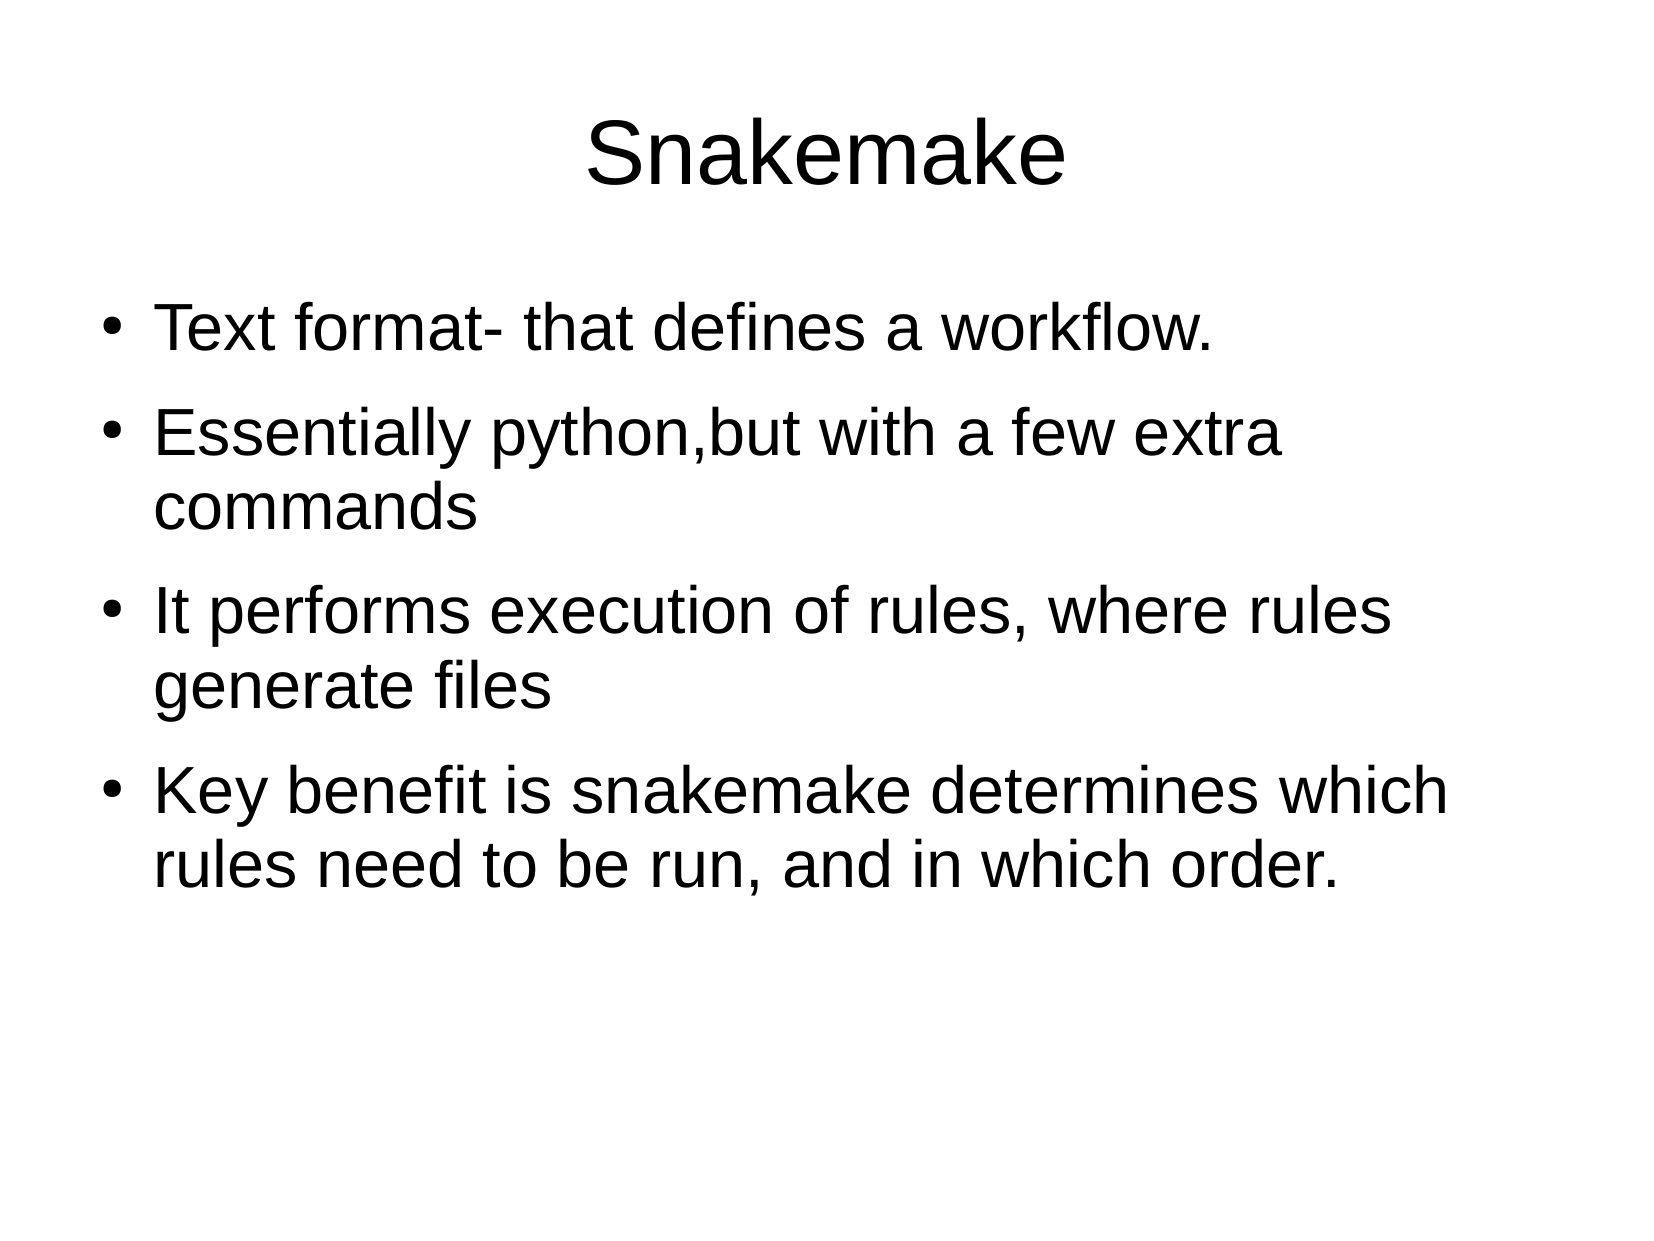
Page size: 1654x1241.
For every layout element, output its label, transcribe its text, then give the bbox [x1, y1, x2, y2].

list Text format- that defines a workflow. Essentially python,but with a few extra commands It performs execution of rules, where rules generate files Key benefit is snakemake determines which rules need to be run, and in which order. [82, 290, 1571, 1010]
title Snakemake [82, 49, 1571, 257]
